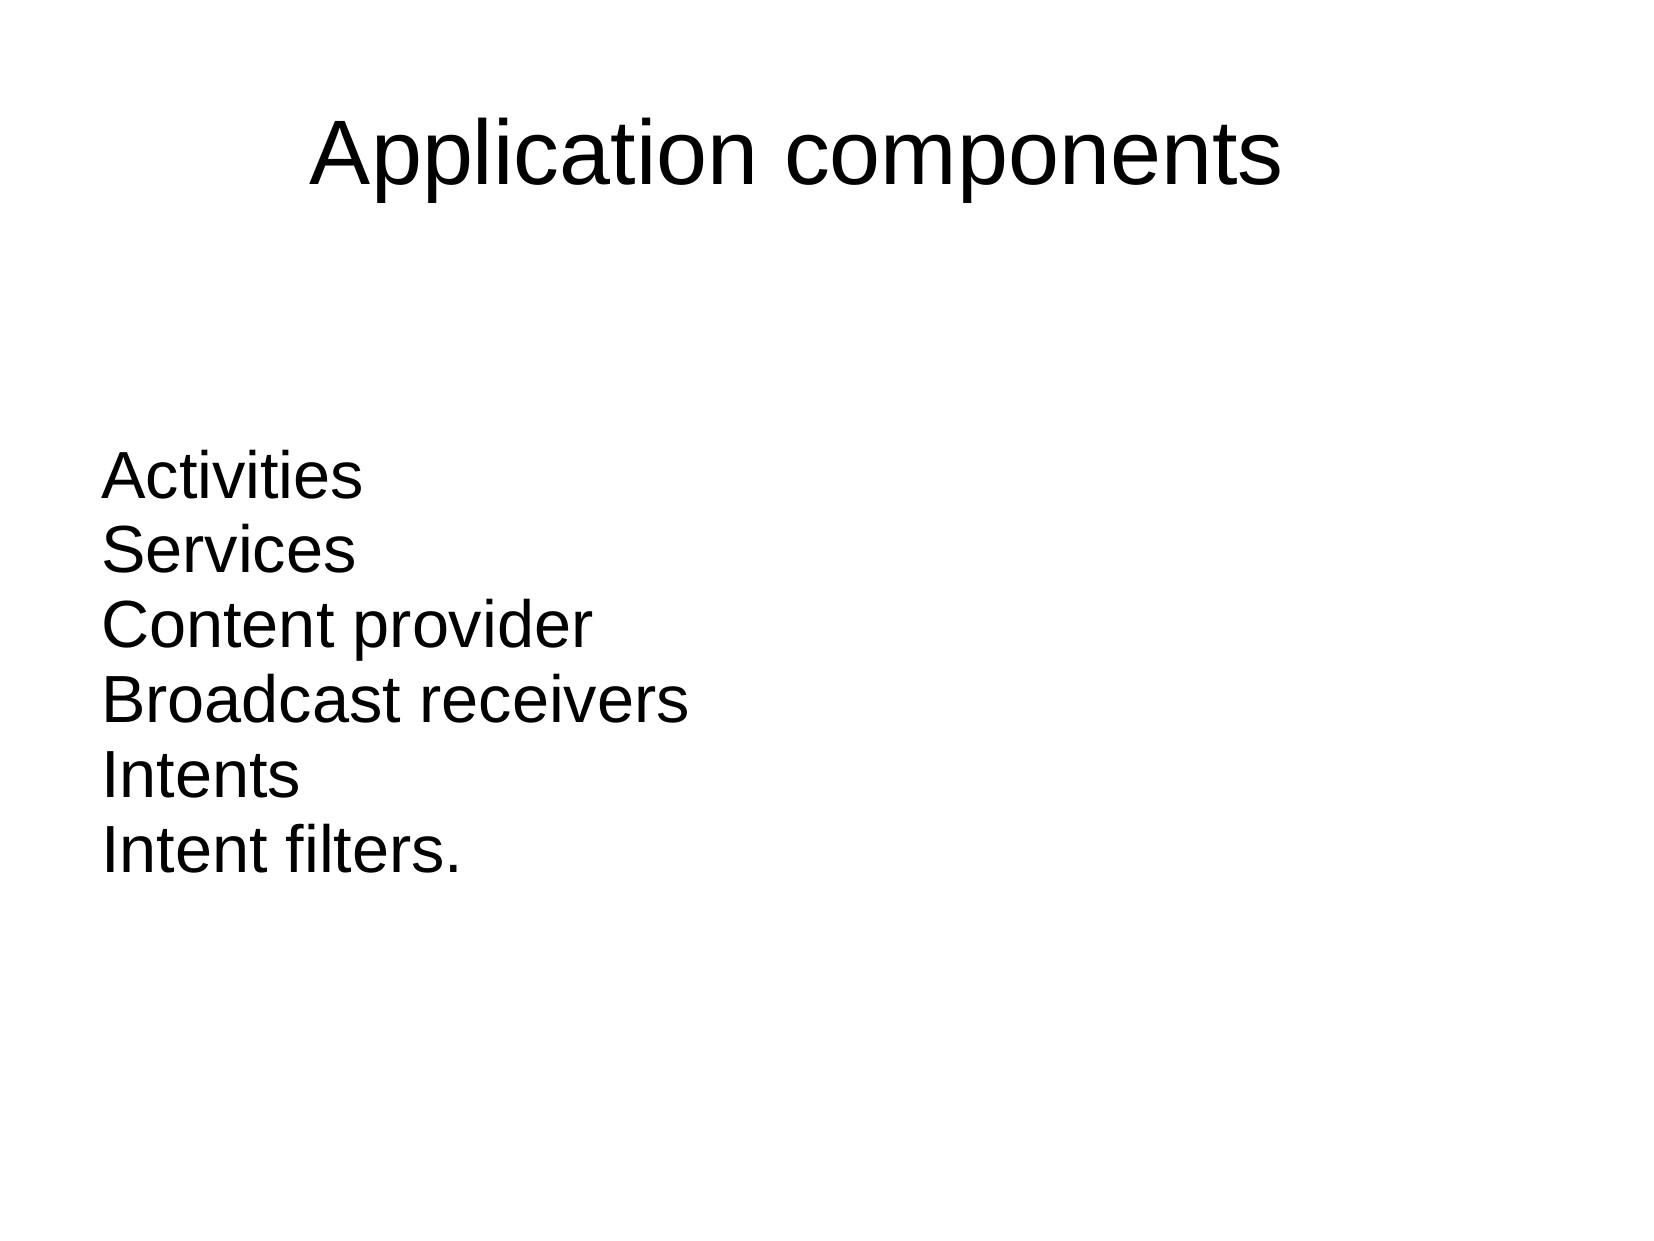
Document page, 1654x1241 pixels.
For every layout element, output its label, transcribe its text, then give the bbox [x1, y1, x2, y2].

title Application components [82, 56, 1571, 250]
subtitle Activities Services Content provider Broadcast receivers Intents Intent filters. [82, 297, 1571, 1102]
